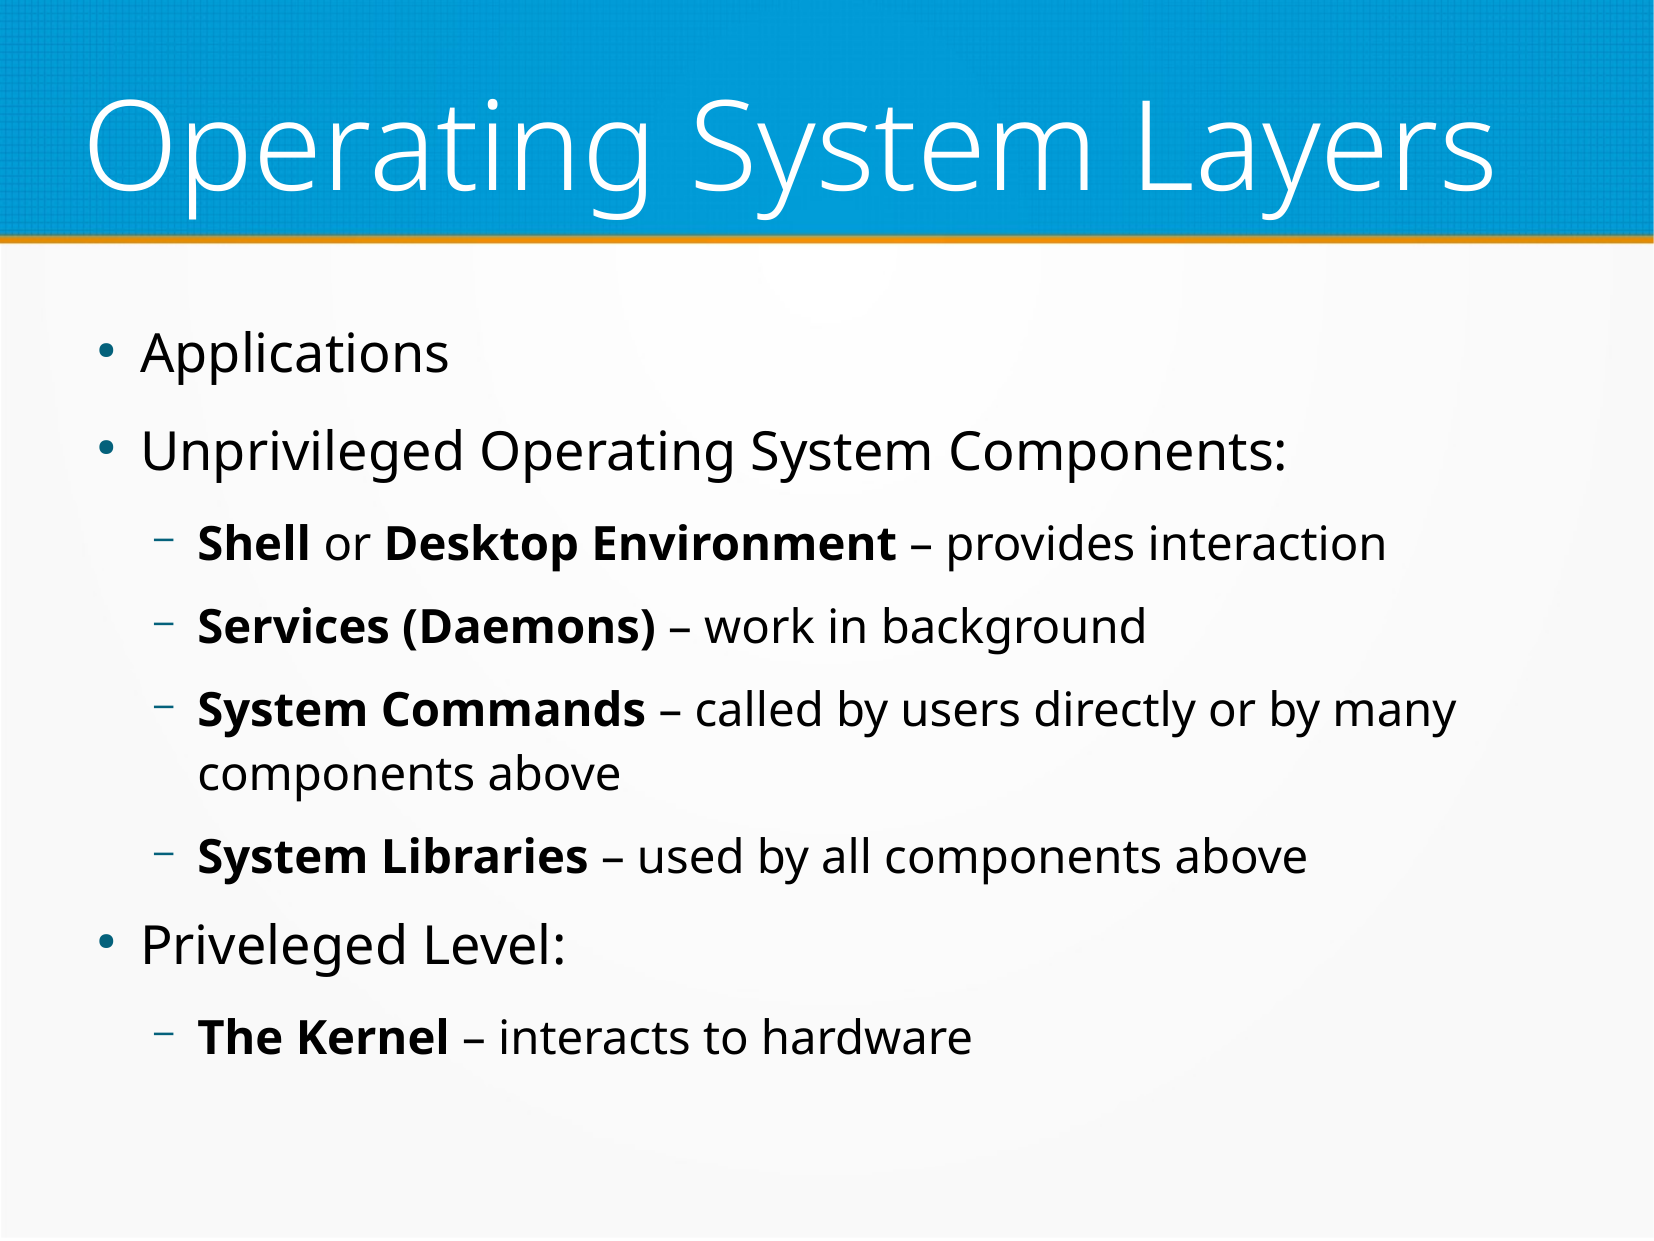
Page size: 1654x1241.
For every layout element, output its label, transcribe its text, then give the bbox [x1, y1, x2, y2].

list Applications Unprivileged Operating System Components: Shell or Desktop Environment – provides interaction Services (Daemons) – work in background System Commands – called by users directly or by many components above System Libraries – used by all components above Priveleged Level: The Kernel – interacts to hardware [82, 315, 1563, 1081]
picture [0, 233, 1654, 1241]
title Operating System Layers [82, 19, 1571, 227]
